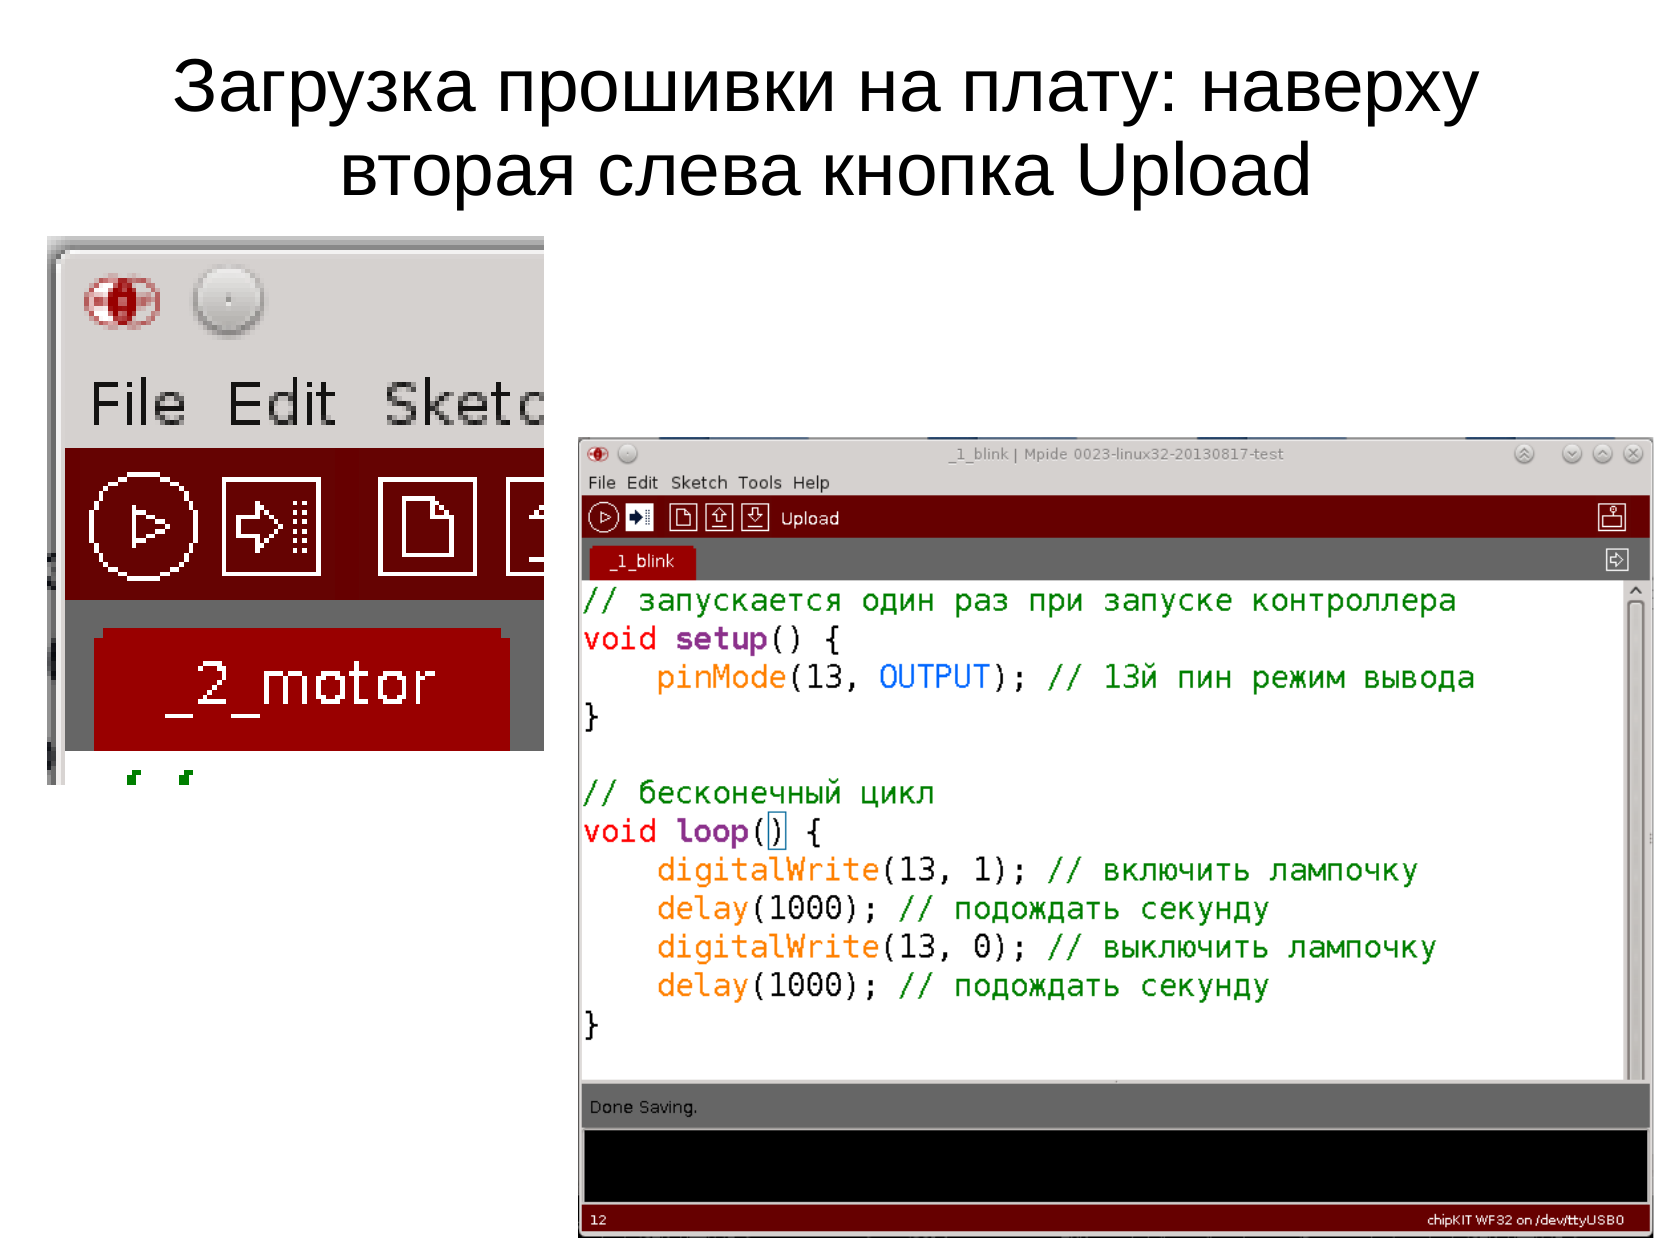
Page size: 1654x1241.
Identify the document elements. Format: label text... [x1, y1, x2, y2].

picture [47, 236, 544, 785]
picture [578, 437, 1654, 1238]
title Загрузка прошивки на плату: наверху вторая слева кнопка Upload [82, 23, 1571, 231]
